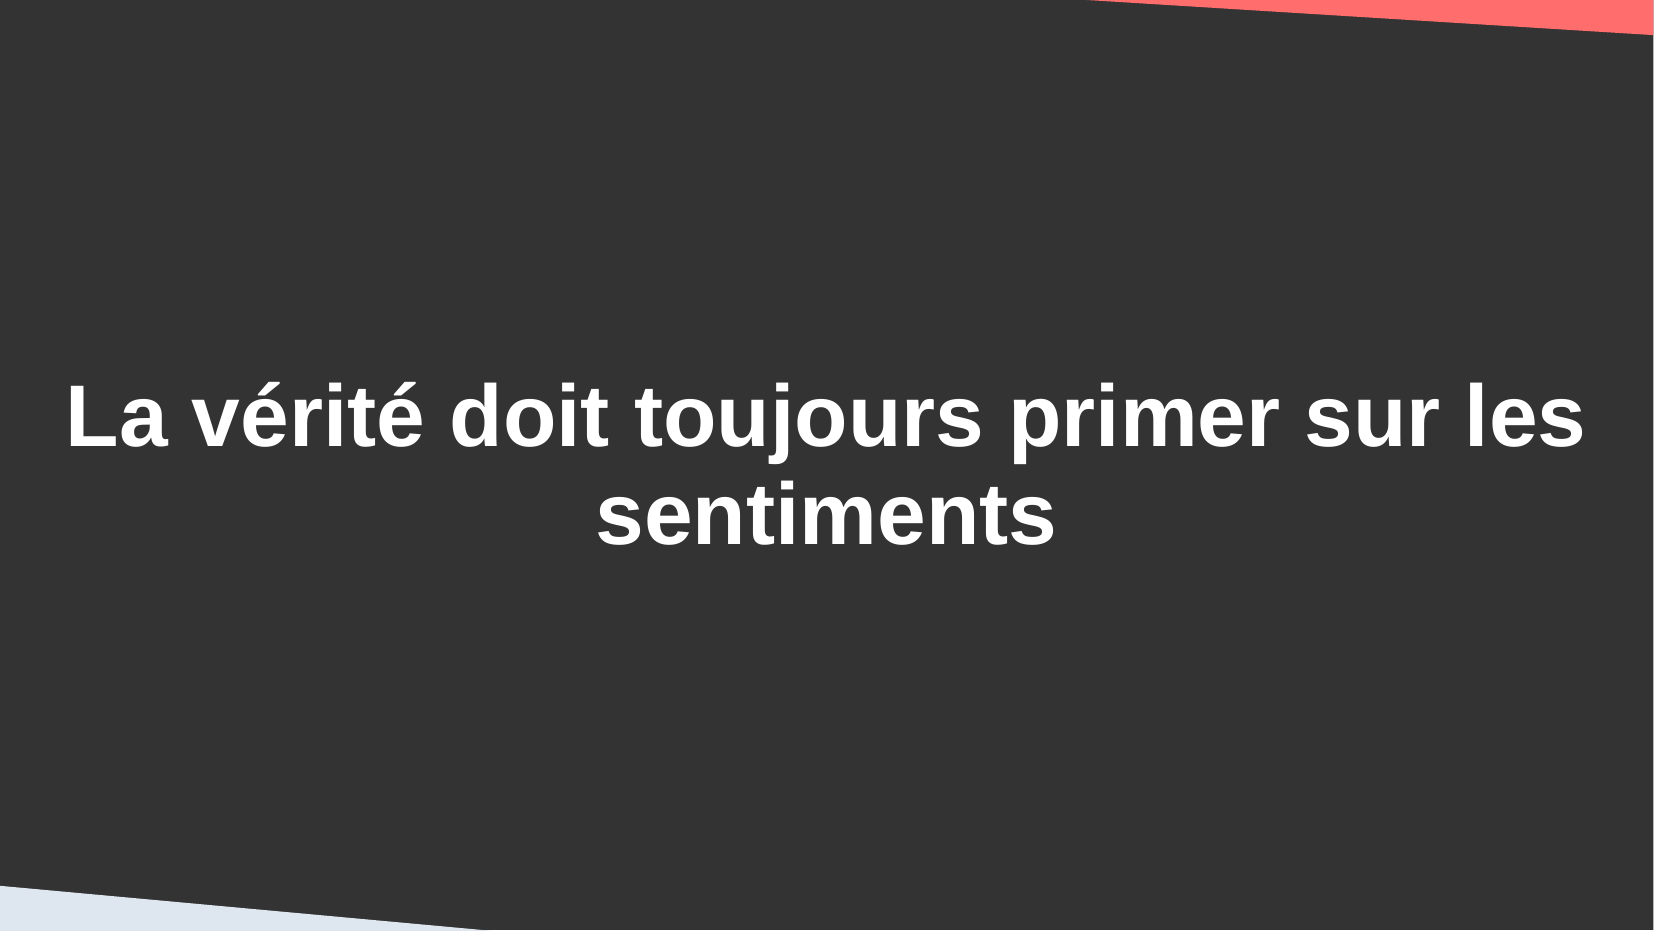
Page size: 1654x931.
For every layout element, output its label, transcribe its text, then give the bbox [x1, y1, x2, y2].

text_box [1086, 0, 1654, 36]
text_box [0, 885, 494, 931]
title La vérité doit toujours primer sur les sentiments [31, 367, 1622, 563]
